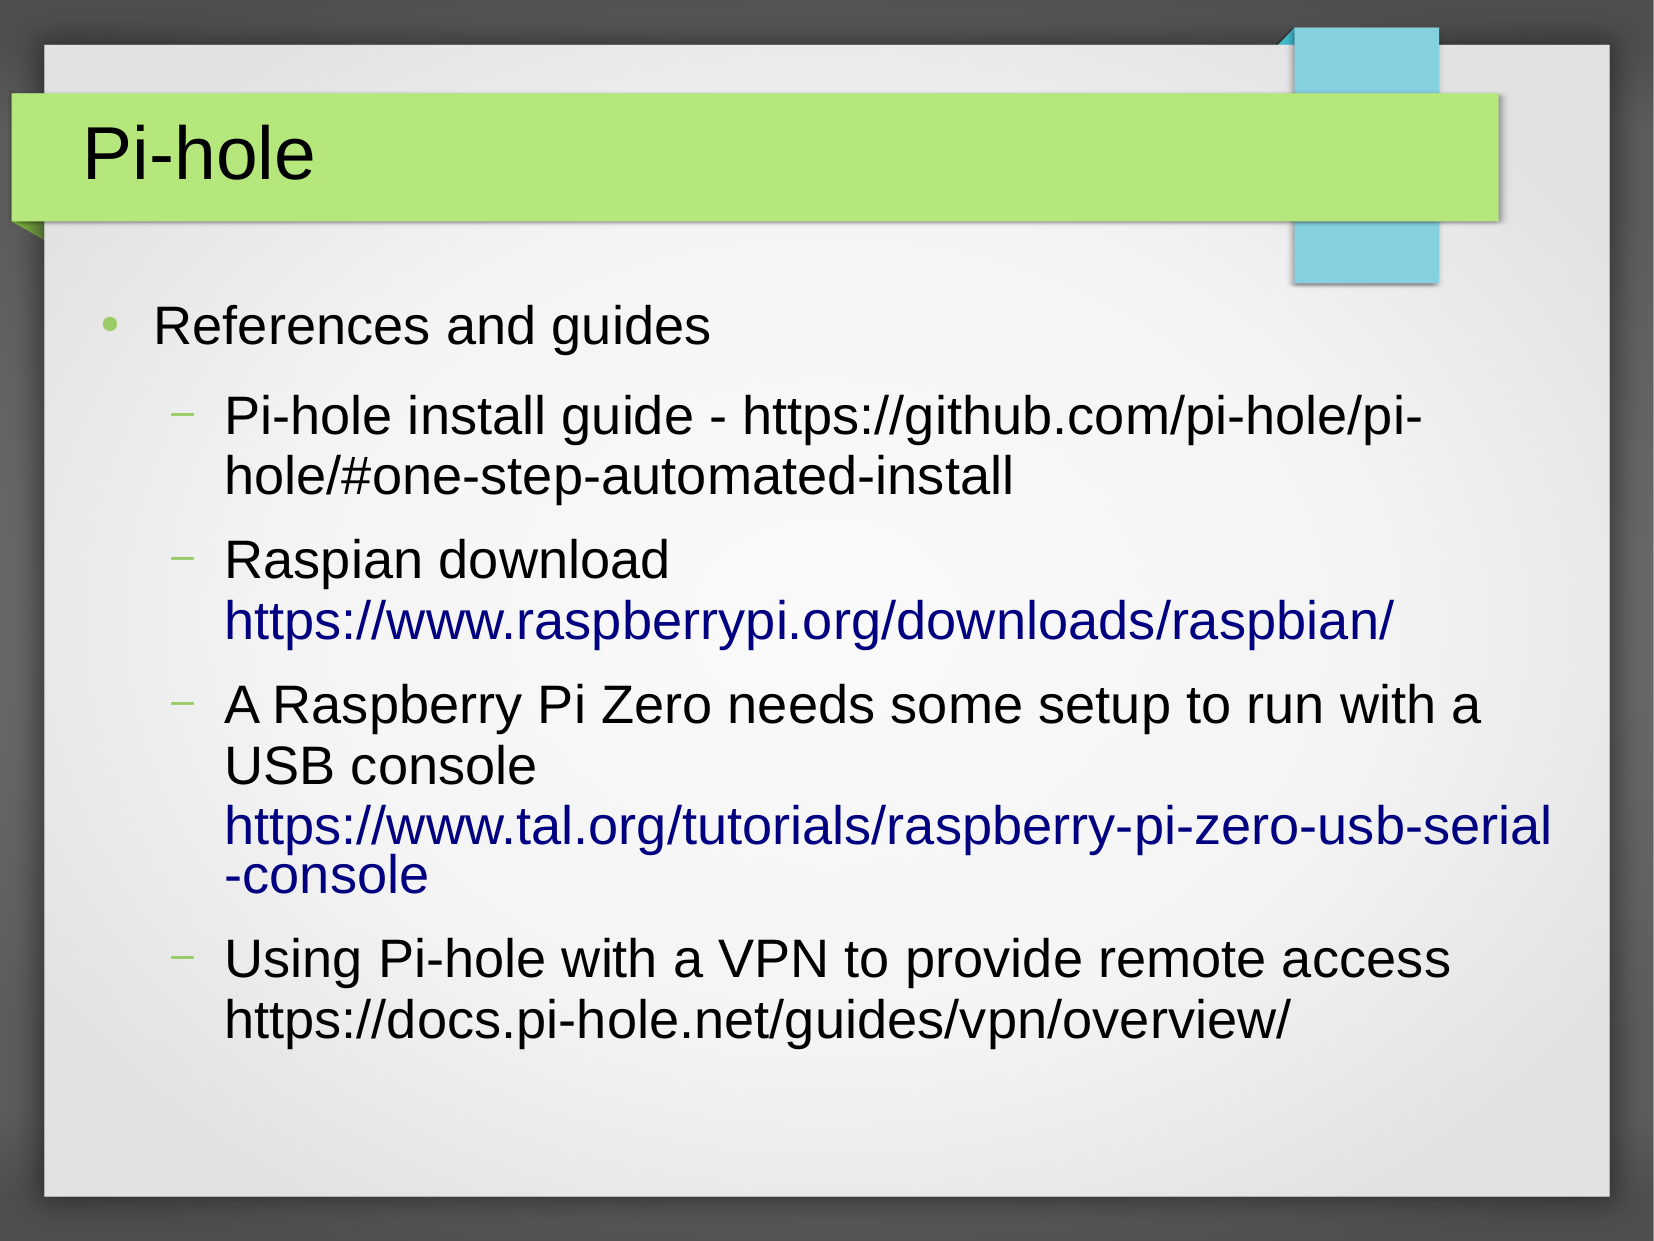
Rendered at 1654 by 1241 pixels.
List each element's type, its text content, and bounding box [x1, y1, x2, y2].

list References and guides Pi-hole install guide - https://github.com/pi-hole/pi-hole/#one-step-automated-install Raspian download https://www.raspberrypi.org/downloads/raspbian/ A Raspberry Pi Zero needs some setup to run with a USB console https://www.tal.org/tutorials/raspberry-pi-zero-usb-serial-console Using Pi-hole with a VPN to provide remote access https://docs.pi-hole.net/guides/vpn/overview/ [82, 295, 1571, 1015]
picture [0, 0, 1654, 1241]
title Pi-hole [82, 94, 1264, 213]
